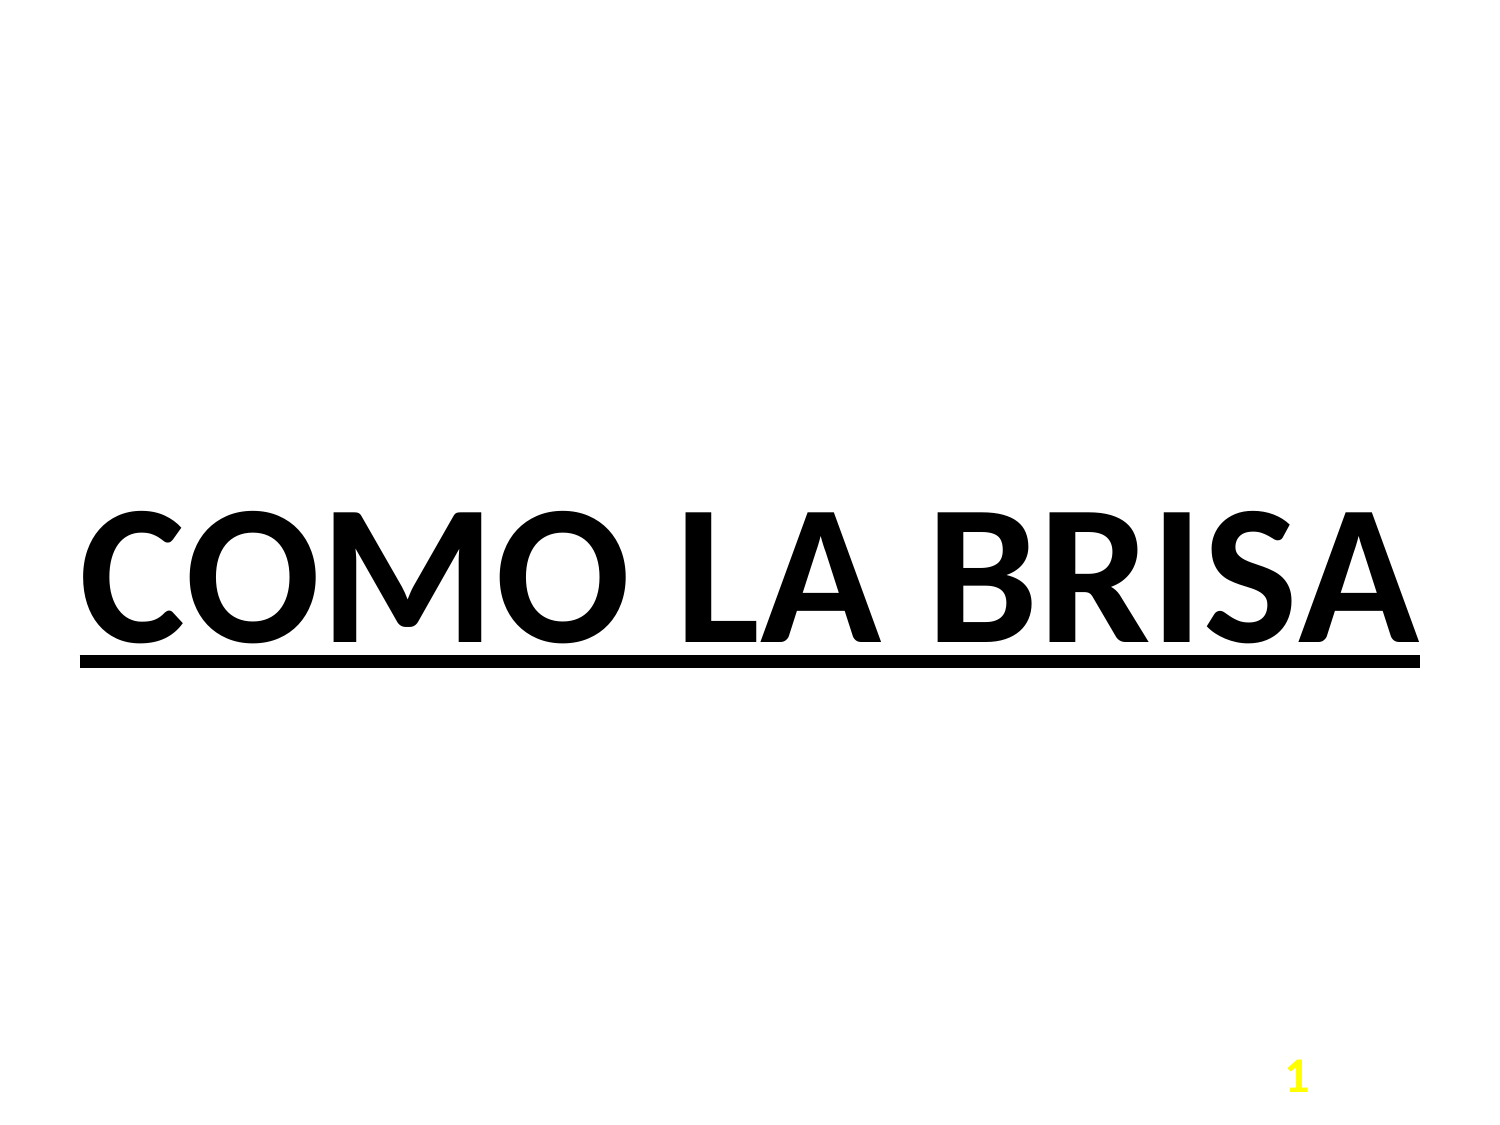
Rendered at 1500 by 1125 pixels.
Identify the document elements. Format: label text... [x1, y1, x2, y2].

text_box COMO LA BRISA [0, 468, 1500, 657]
text_box <número> [974, 1042, 1325, 1103]
